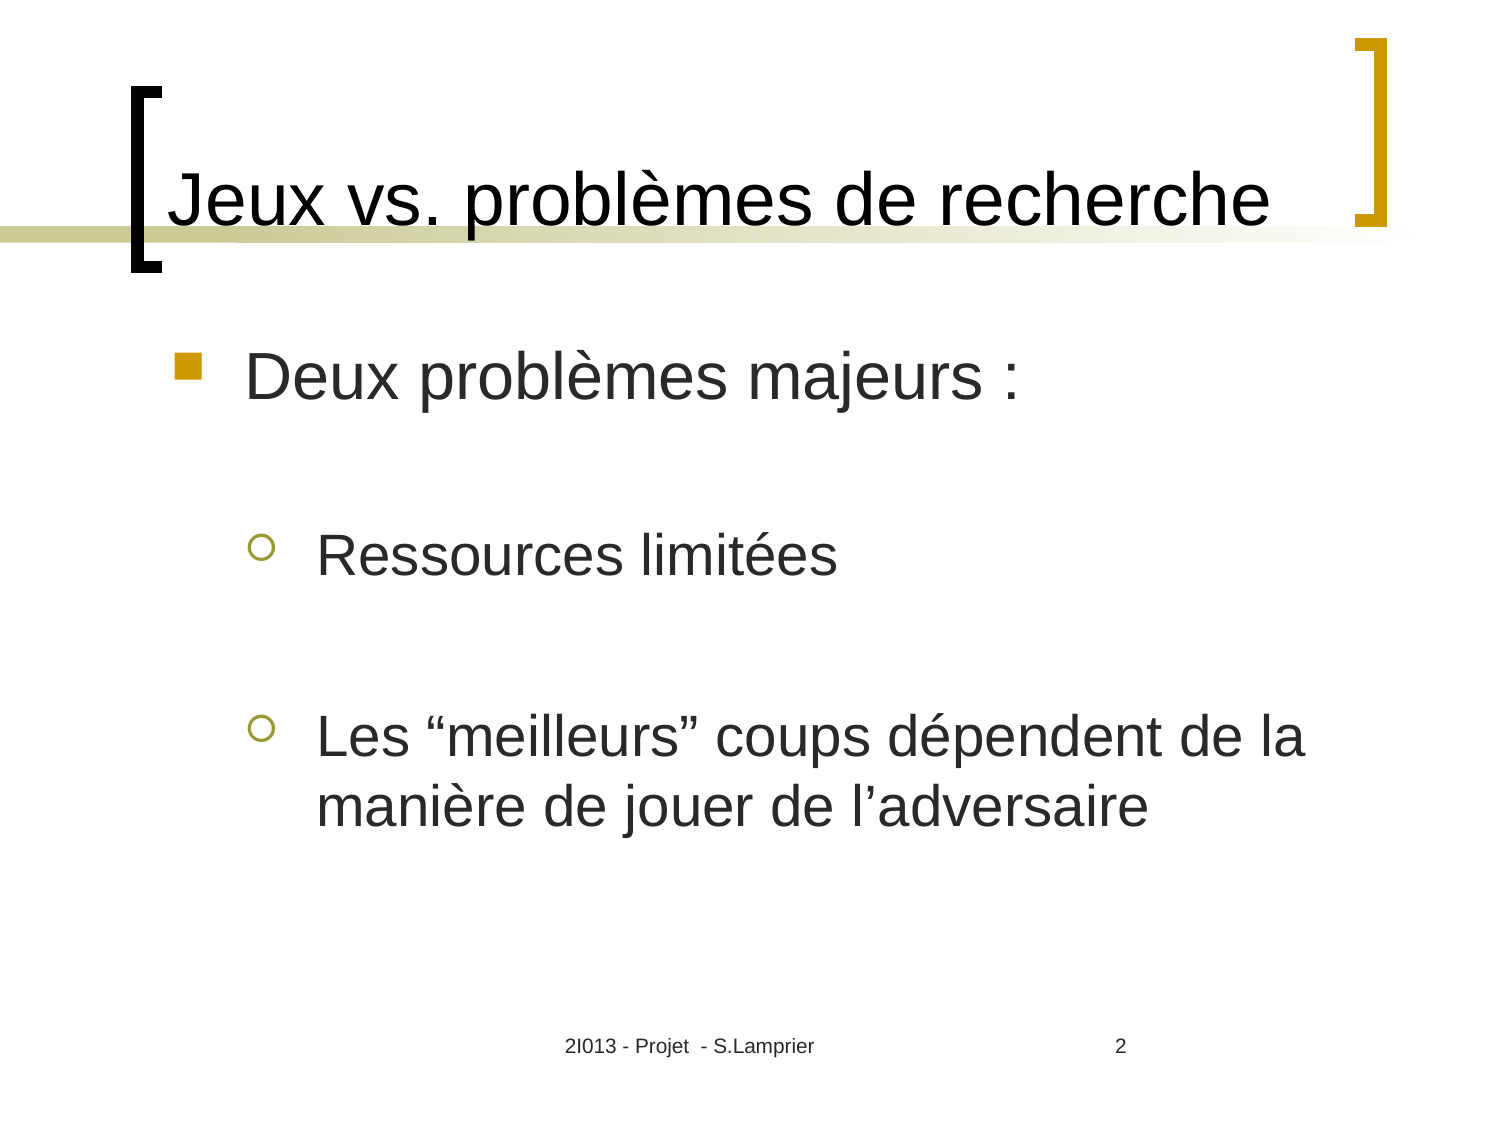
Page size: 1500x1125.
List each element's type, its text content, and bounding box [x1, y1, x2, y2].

title Jeux vs. problèmes de recherche [152, 15, 1328, 248]
footer 2I013 - Projet - S.Lamprier [549, 1025, 1025, 1100]
list Deux problèmes majeurs : Ressources limitées Les “meilleurs” coups dépendent de la manière de jouer de l’adversaire [155, 324, 1413, 1000]
slide_number <numéro> [1100, 1025, 1413, 1100]
